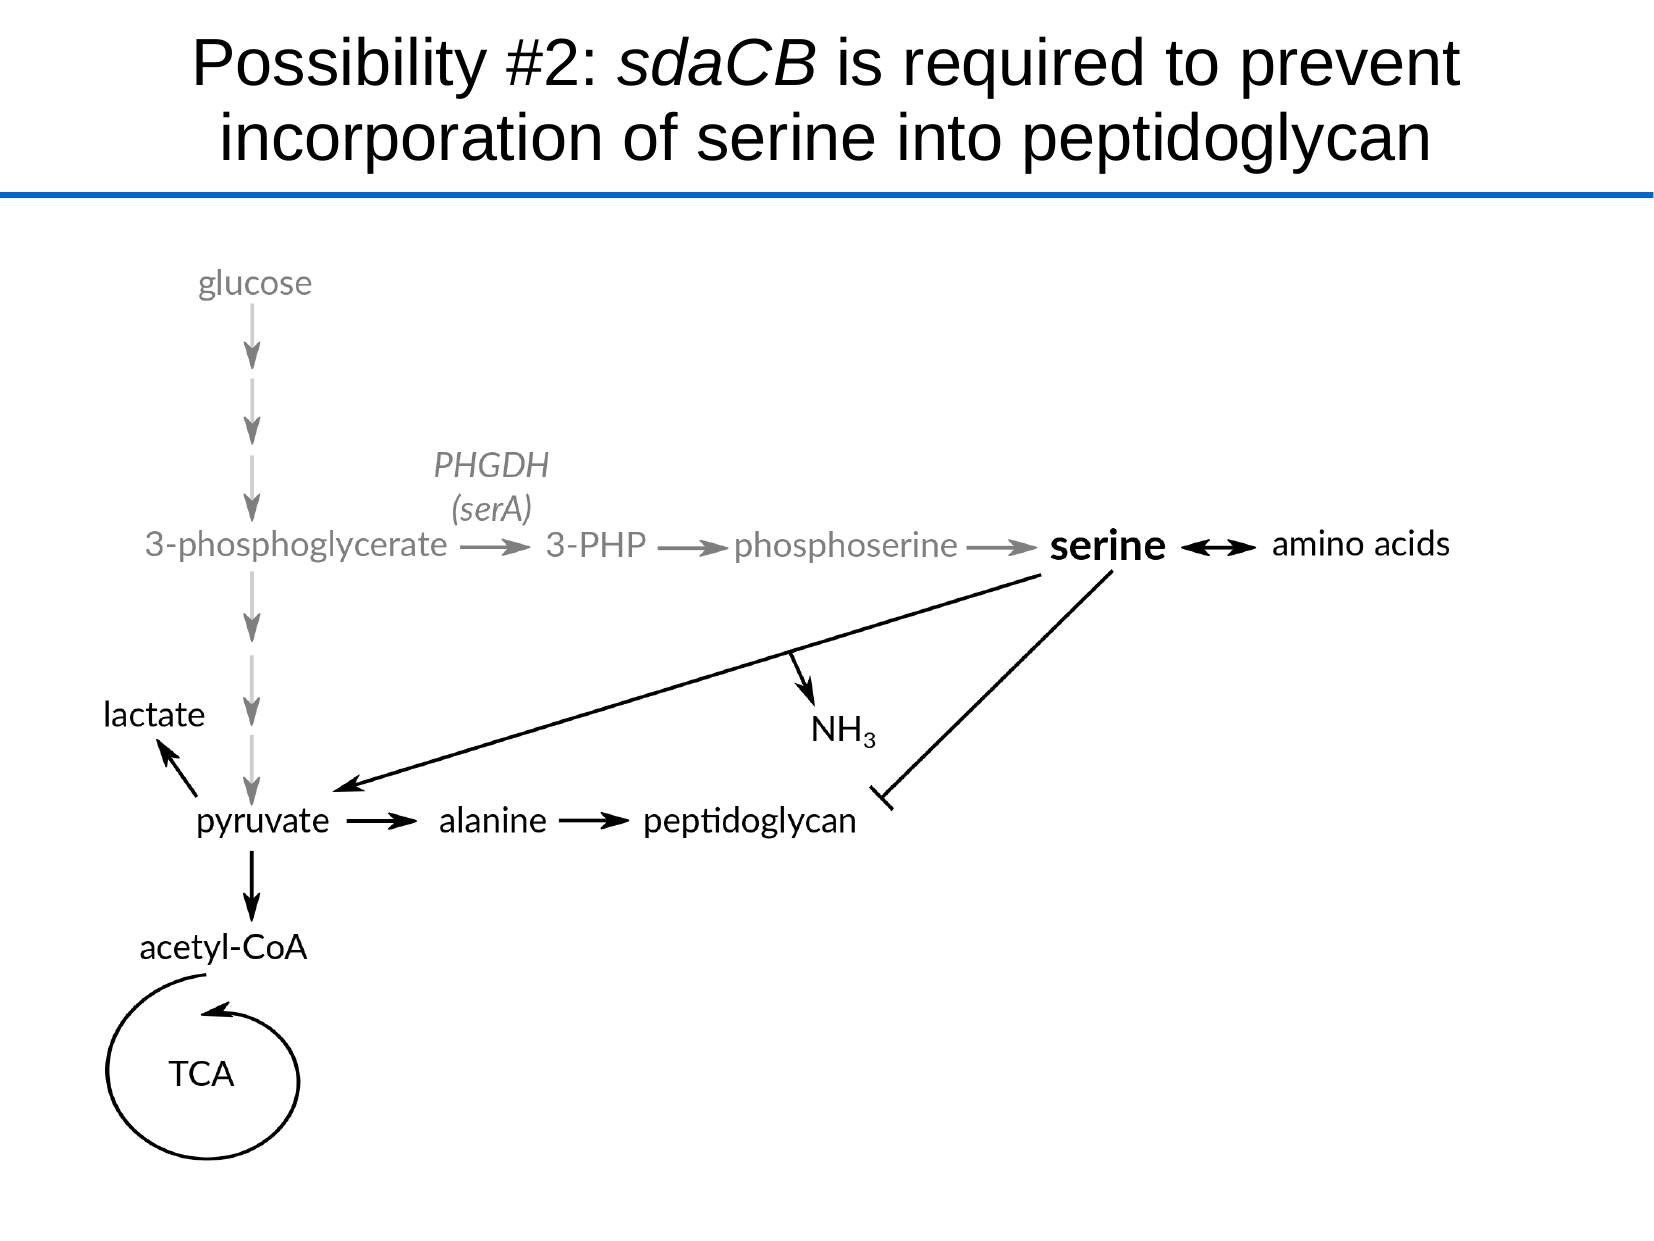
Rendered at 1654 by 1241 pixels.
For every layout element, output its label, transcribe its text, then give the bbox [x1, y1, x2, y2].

title Possibility #2: sdaCB is required to prevent incorporation of serine into peptidoglycan [82, 198, 1571, 204]
picture [105, 269, 1449, 1161]
title Possibility #2: sdaCB is required to prevent incorporation of serine into peptidoglycan [82, 0, 1571, 192]
